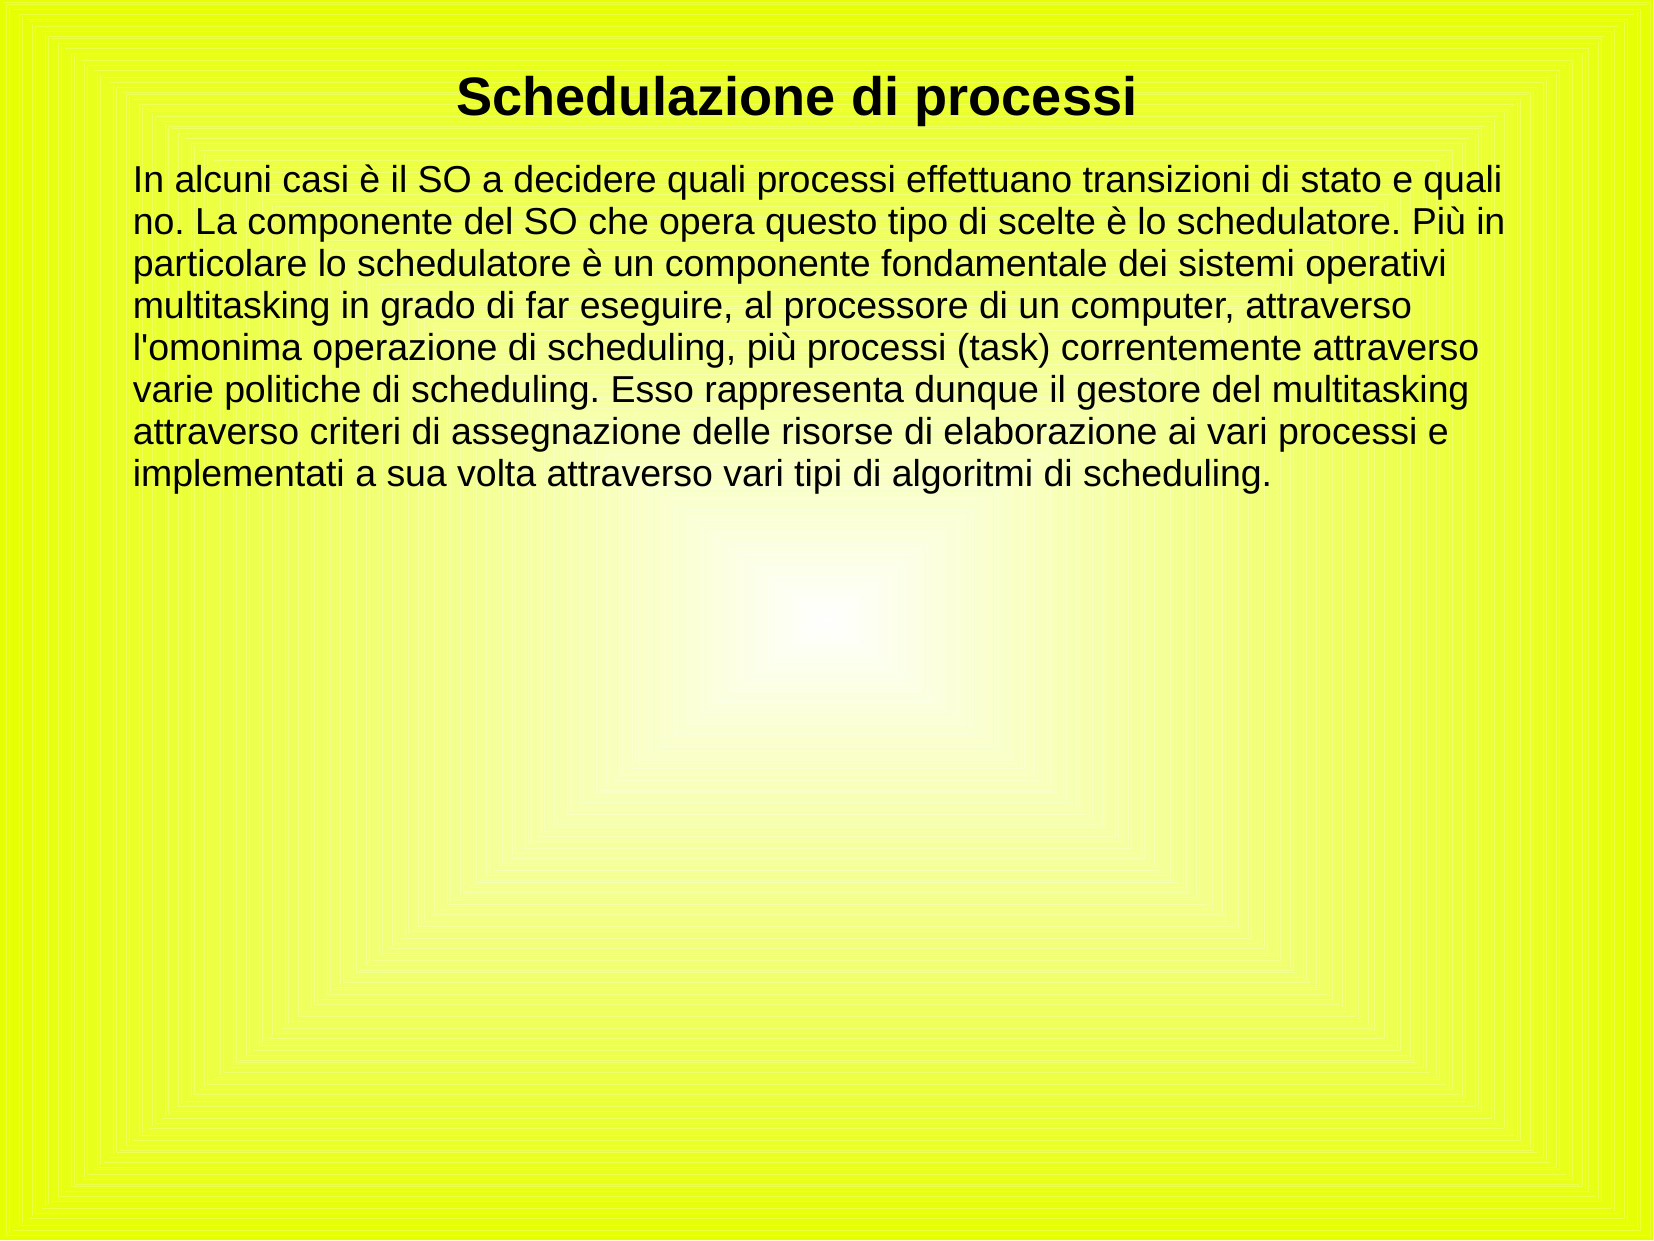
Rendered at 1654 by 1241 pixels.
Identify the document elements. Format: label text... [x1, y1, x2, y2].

text_box In alcuni casi è il SO a decidere quali processi effettuano transizioni di stato e quali no. La componente del SO che opera questo tipo di scelte è lo schedulatore. Più in particolare lo schedulatore è un componente fondamentale dei sistemi operativi multitasking in grado di far eseguire, al processore di un computer, attraverso l'omonima operazione di scheduling, più processi (task) correntemente attraverso varie politiche di scheduling. Esso rappresenta dunque il gestore del multitasking attraverso criteri di assegnazione delle risorse di elaborazione ai vari processi e implementati a sua volta attraverso vari tipi di algoritmi di scheduling. [118, 150, 1565, 502]
text_box Schedulazione di processi [354, 59, 1241, 135]
